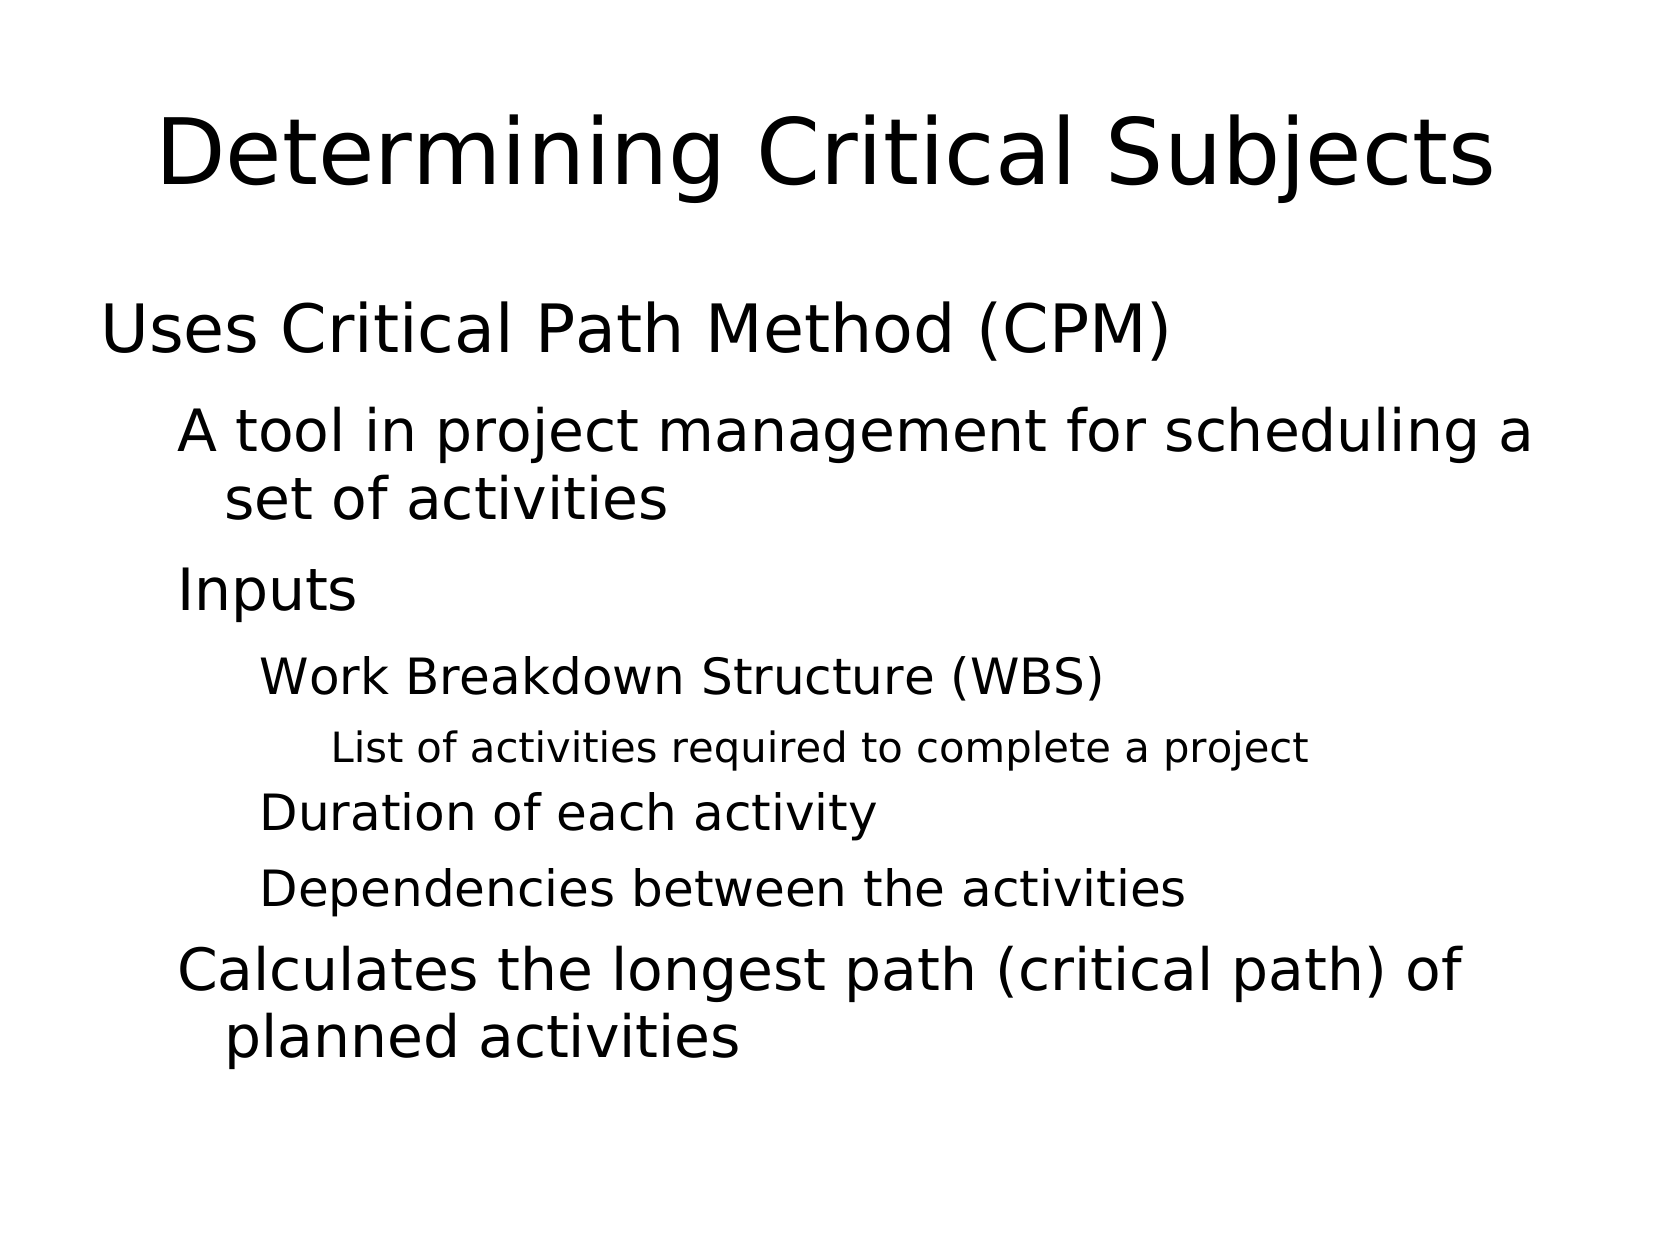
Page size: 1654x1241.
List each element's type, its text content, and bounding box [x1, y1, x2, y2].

title Determining Critical Subjects [82, 49, 1571, 257]
list Uses Critical Path Method (CPM) A tool in project management for scheduling a set of activities Inputs Work Breakdown Structure (WBS) List of activities required to complete a project Duration of each activity Dependencies between the activities Calculates the longest path (critical path) of planned activities [82, 290, 1571, 1109]
